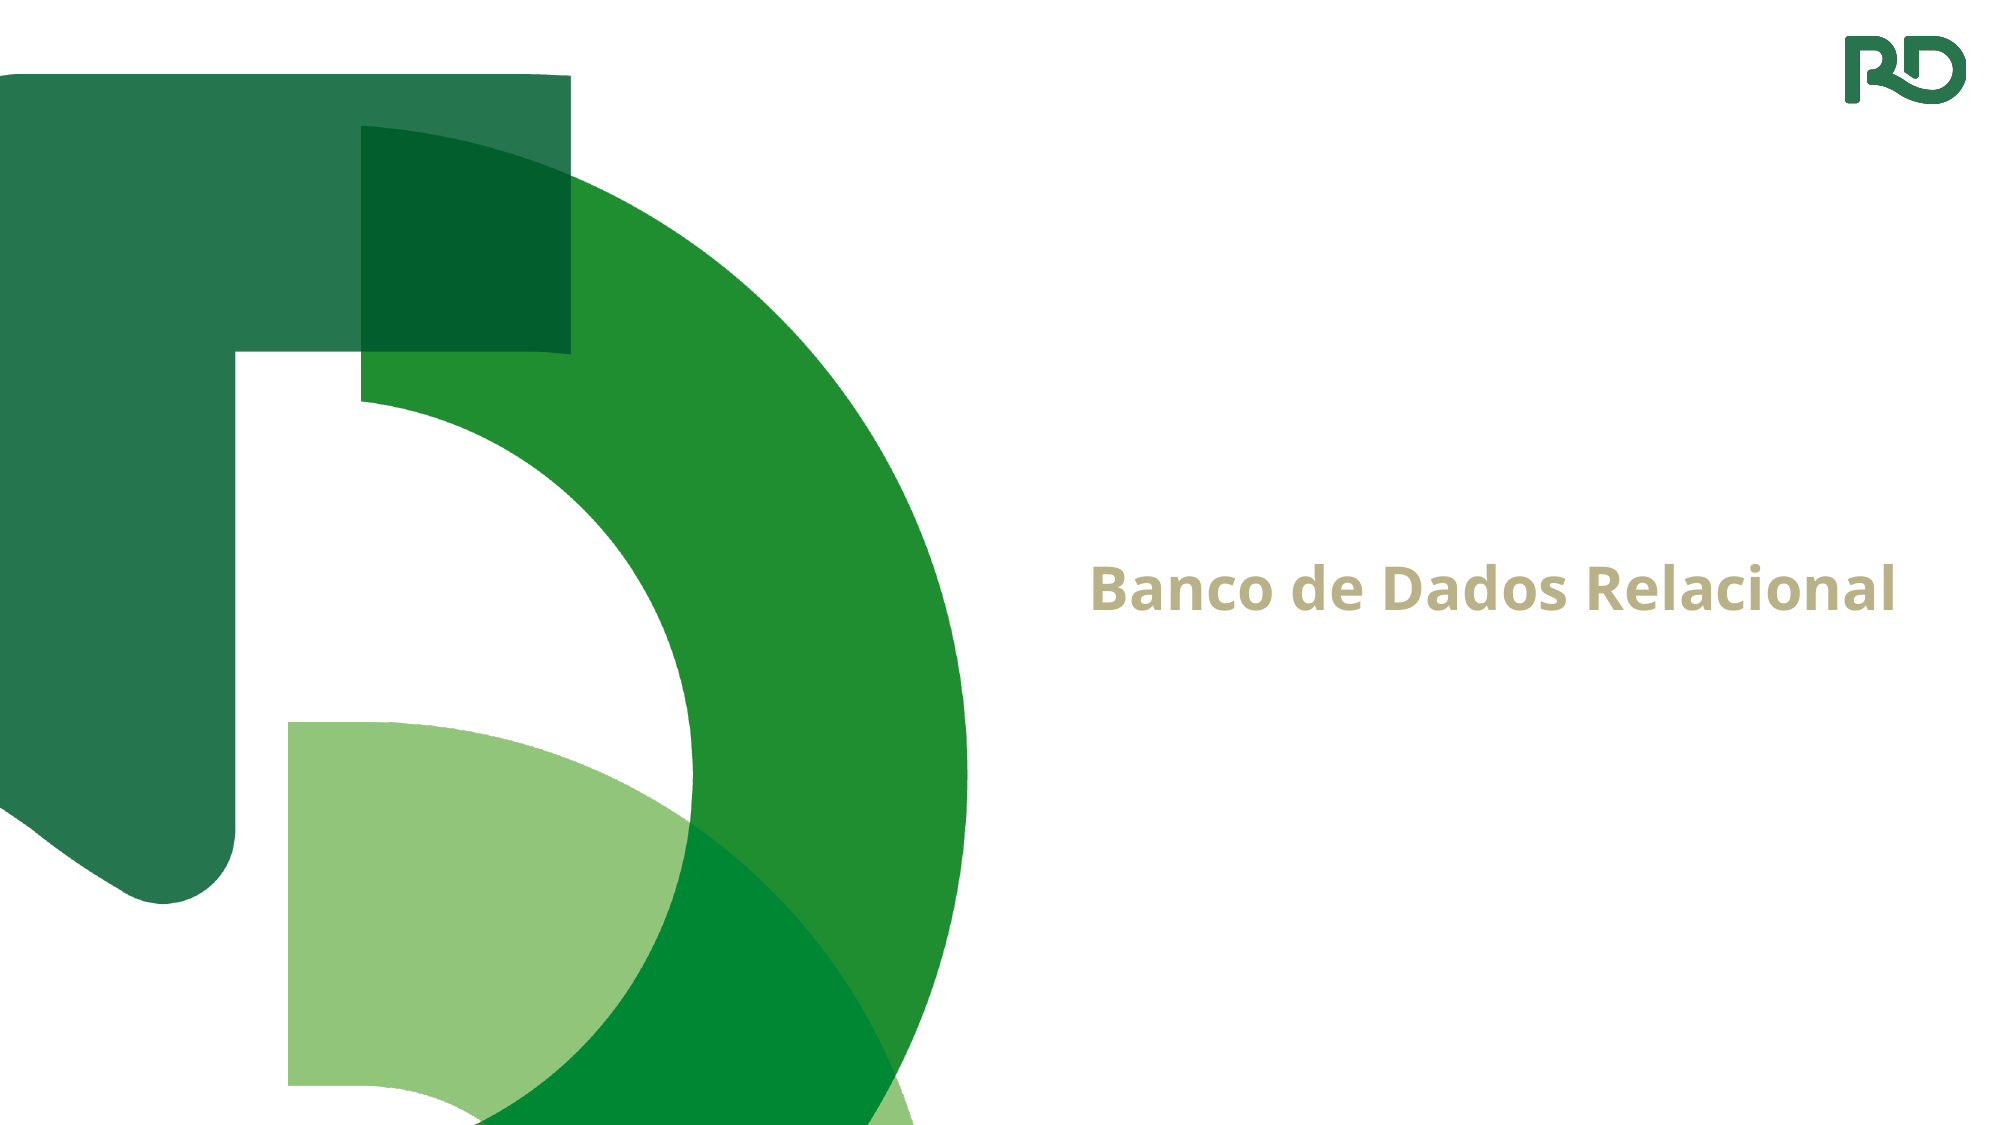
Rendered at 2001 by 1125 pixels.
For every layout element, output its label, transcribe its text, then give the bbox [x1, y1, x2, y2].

text_box Banco de Dados Relacional [1061, 543, 1914, 639]
picture [0, 74, 981, 1125]
